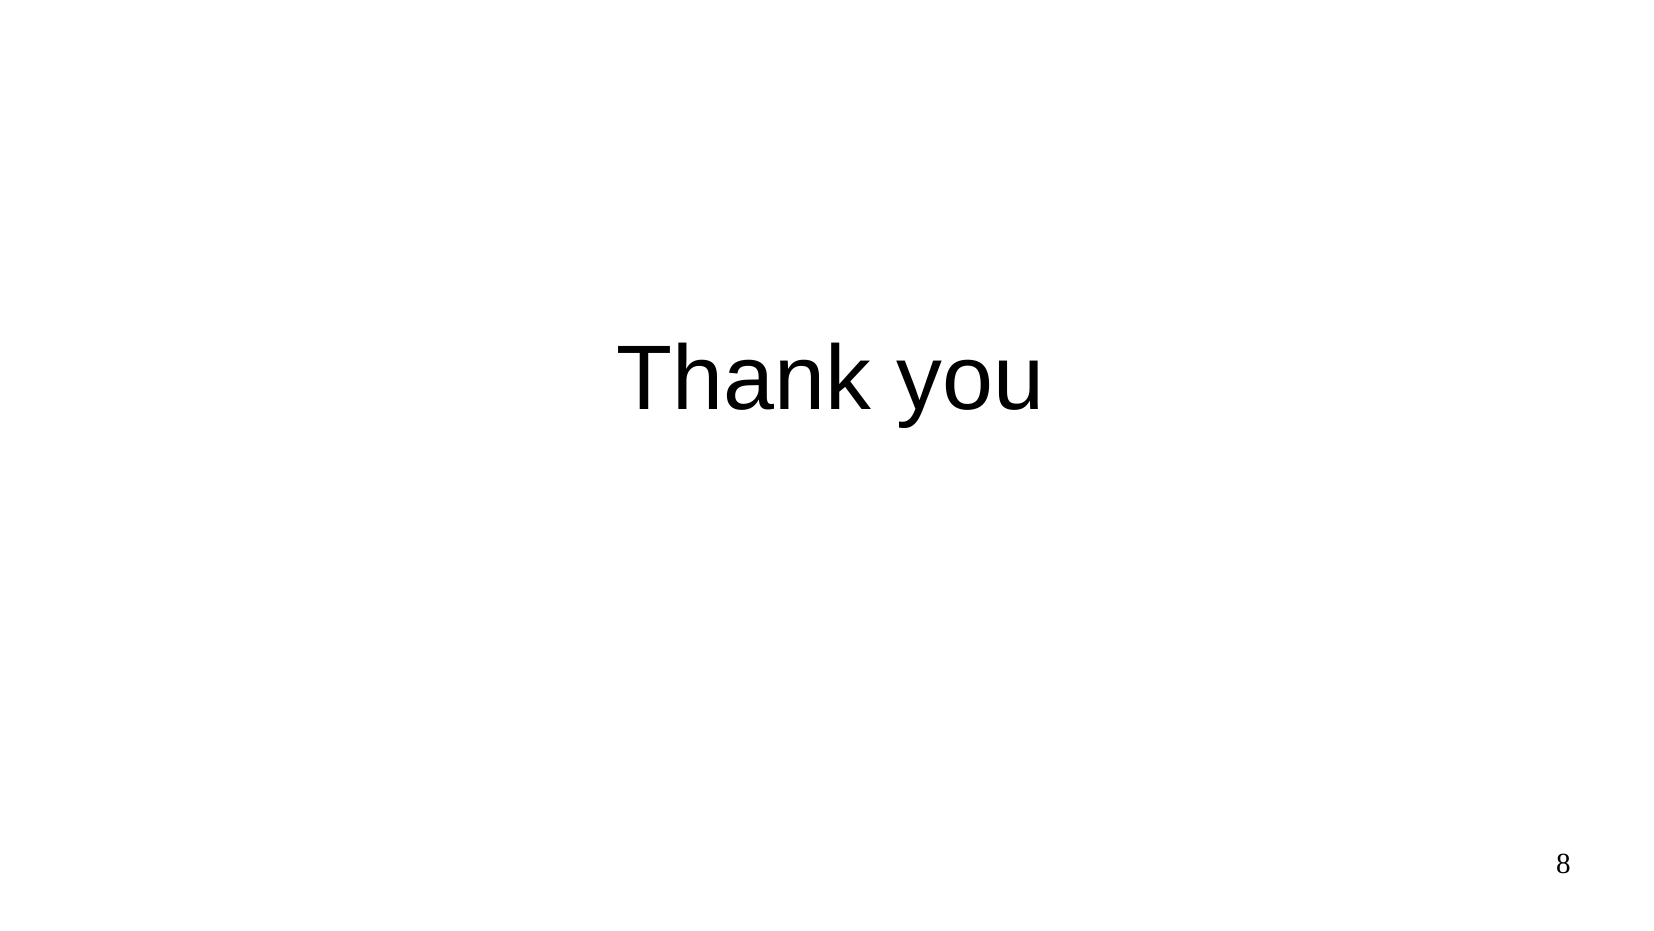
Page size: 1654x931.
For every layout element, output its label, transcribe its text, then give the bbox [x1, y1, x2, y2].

title Thank you [86, 300, 1576, 456]
